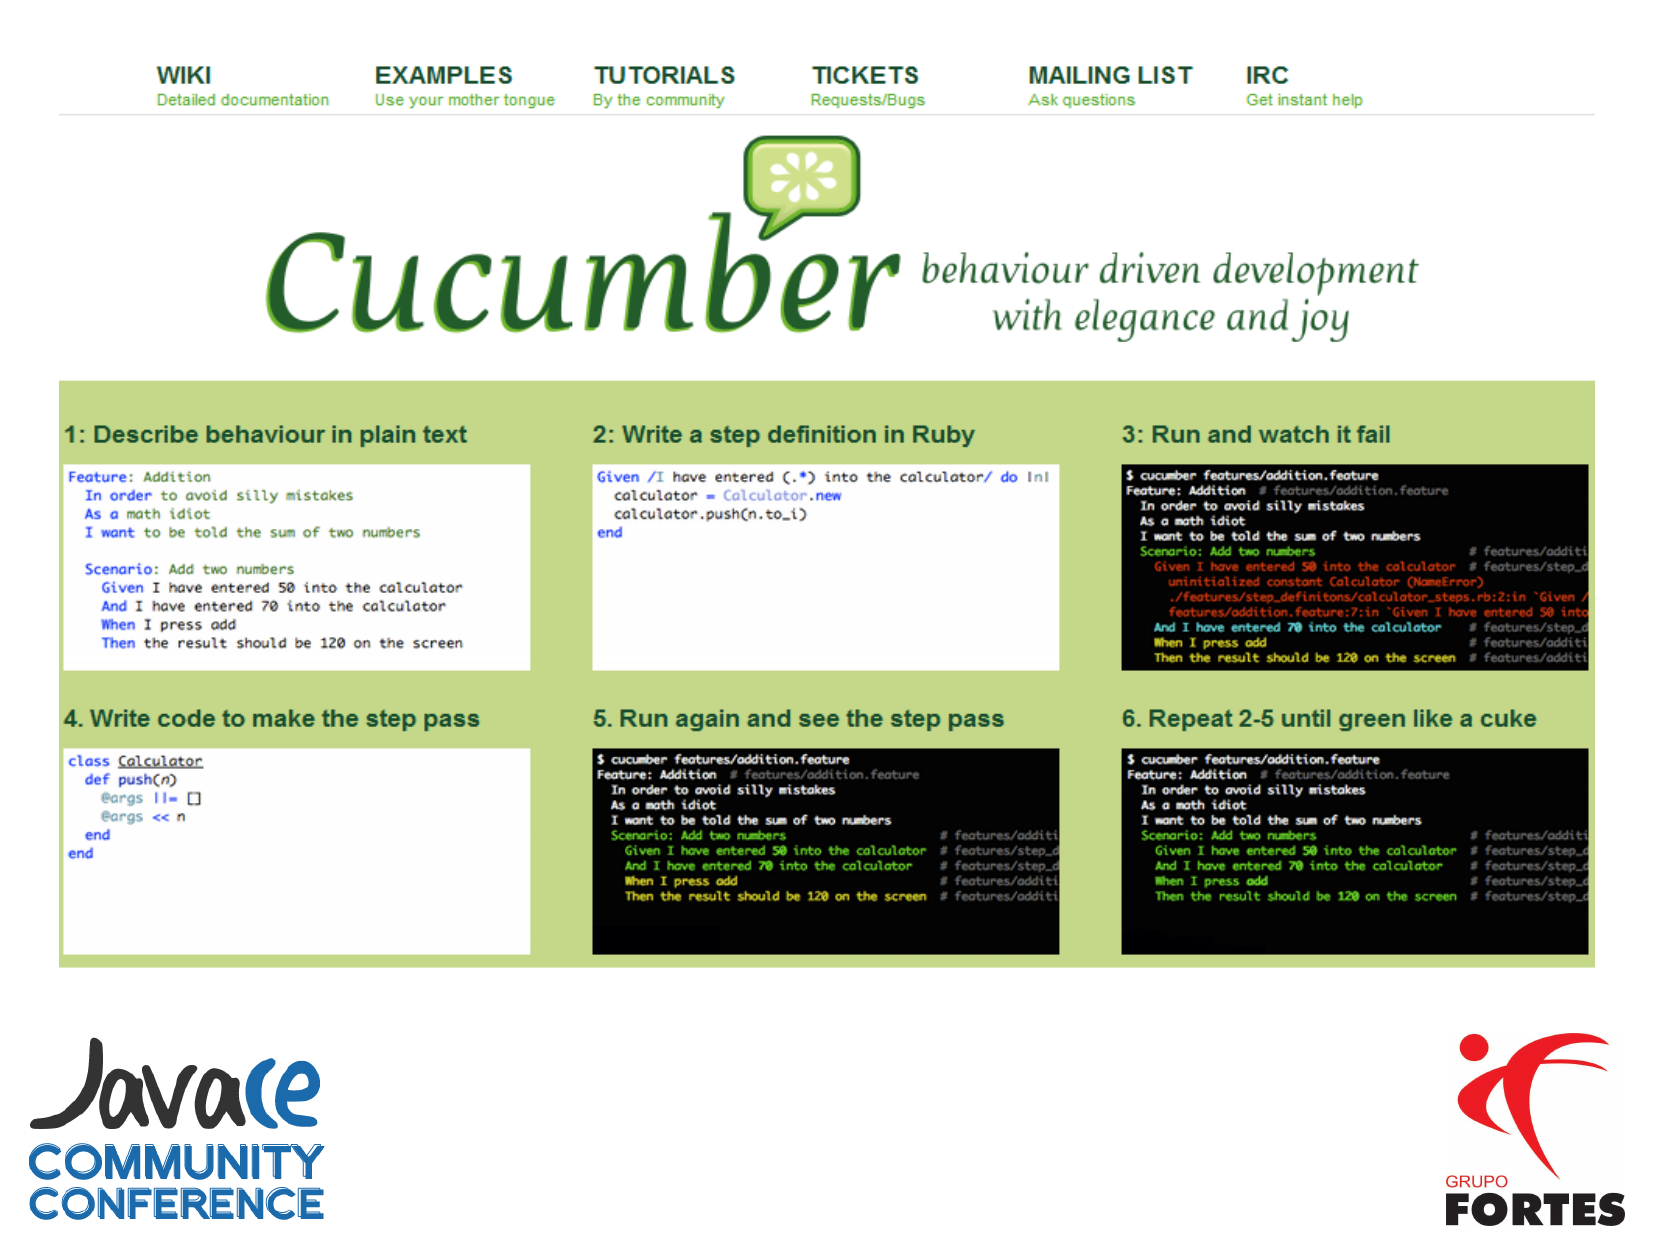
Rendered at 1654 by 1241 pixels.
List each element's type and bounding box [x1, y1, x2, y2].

picture [59, 58, 1595, 975]
picture [1446, 1033, 1625, 1226]
picture [29, 1033, 325, 1224]
